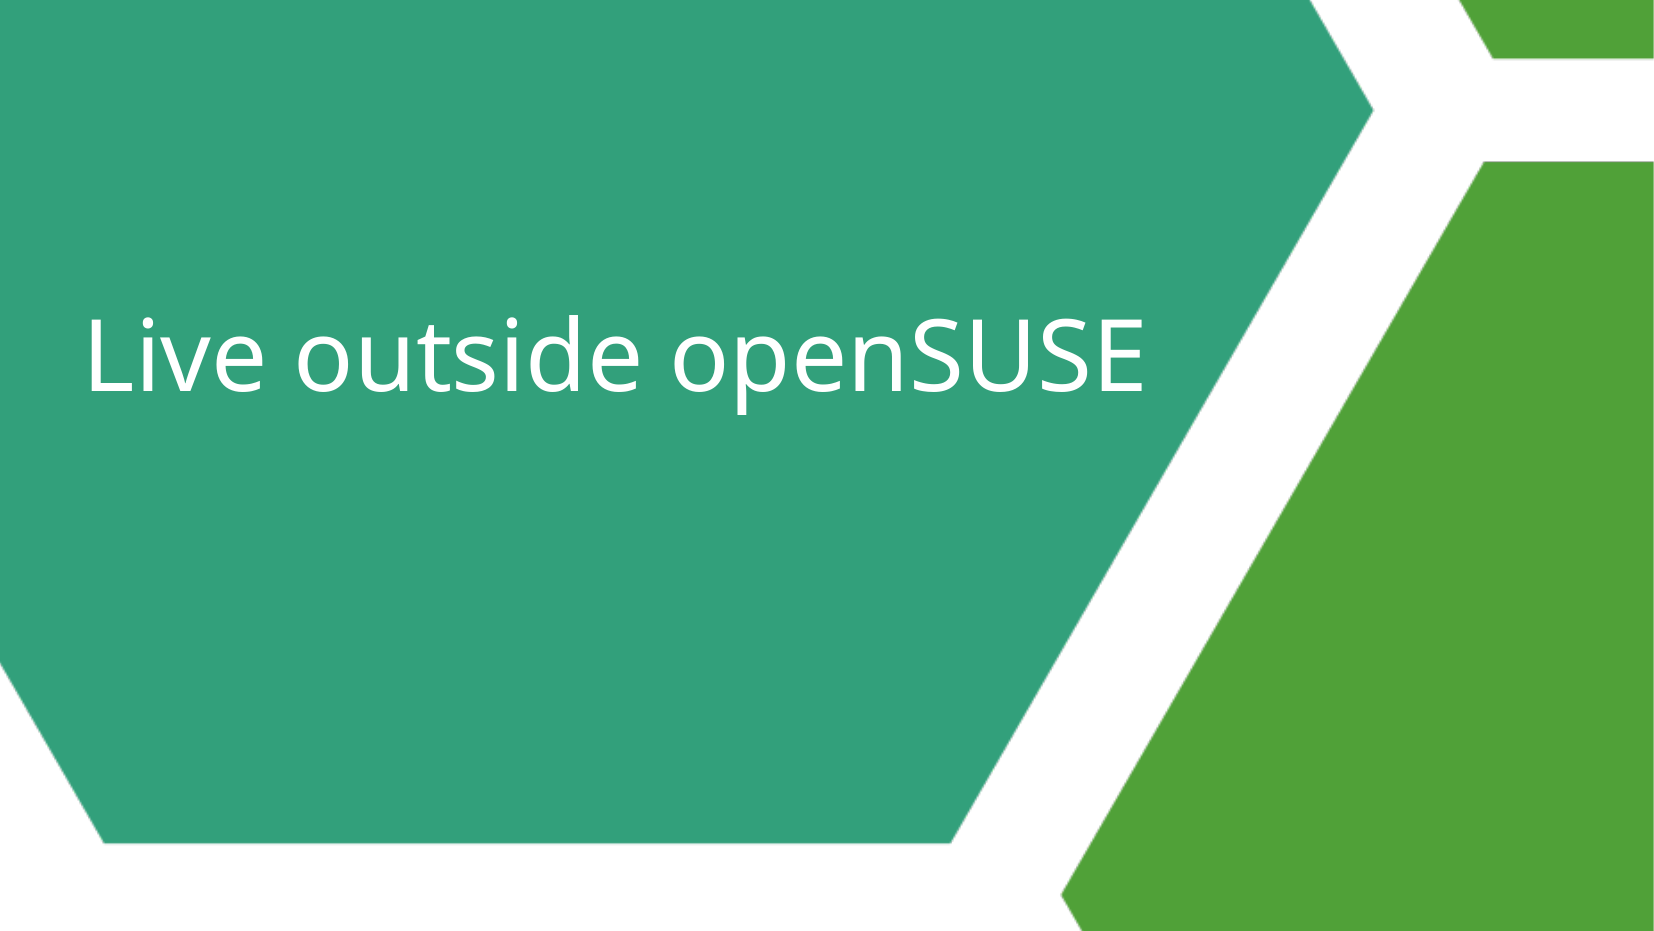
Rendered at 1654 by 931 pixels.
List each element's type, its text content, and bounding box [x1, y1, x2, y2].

title Live outside openSUSE [82, 219, 1218, 486]
picture [0, 0, 1654, 931]
